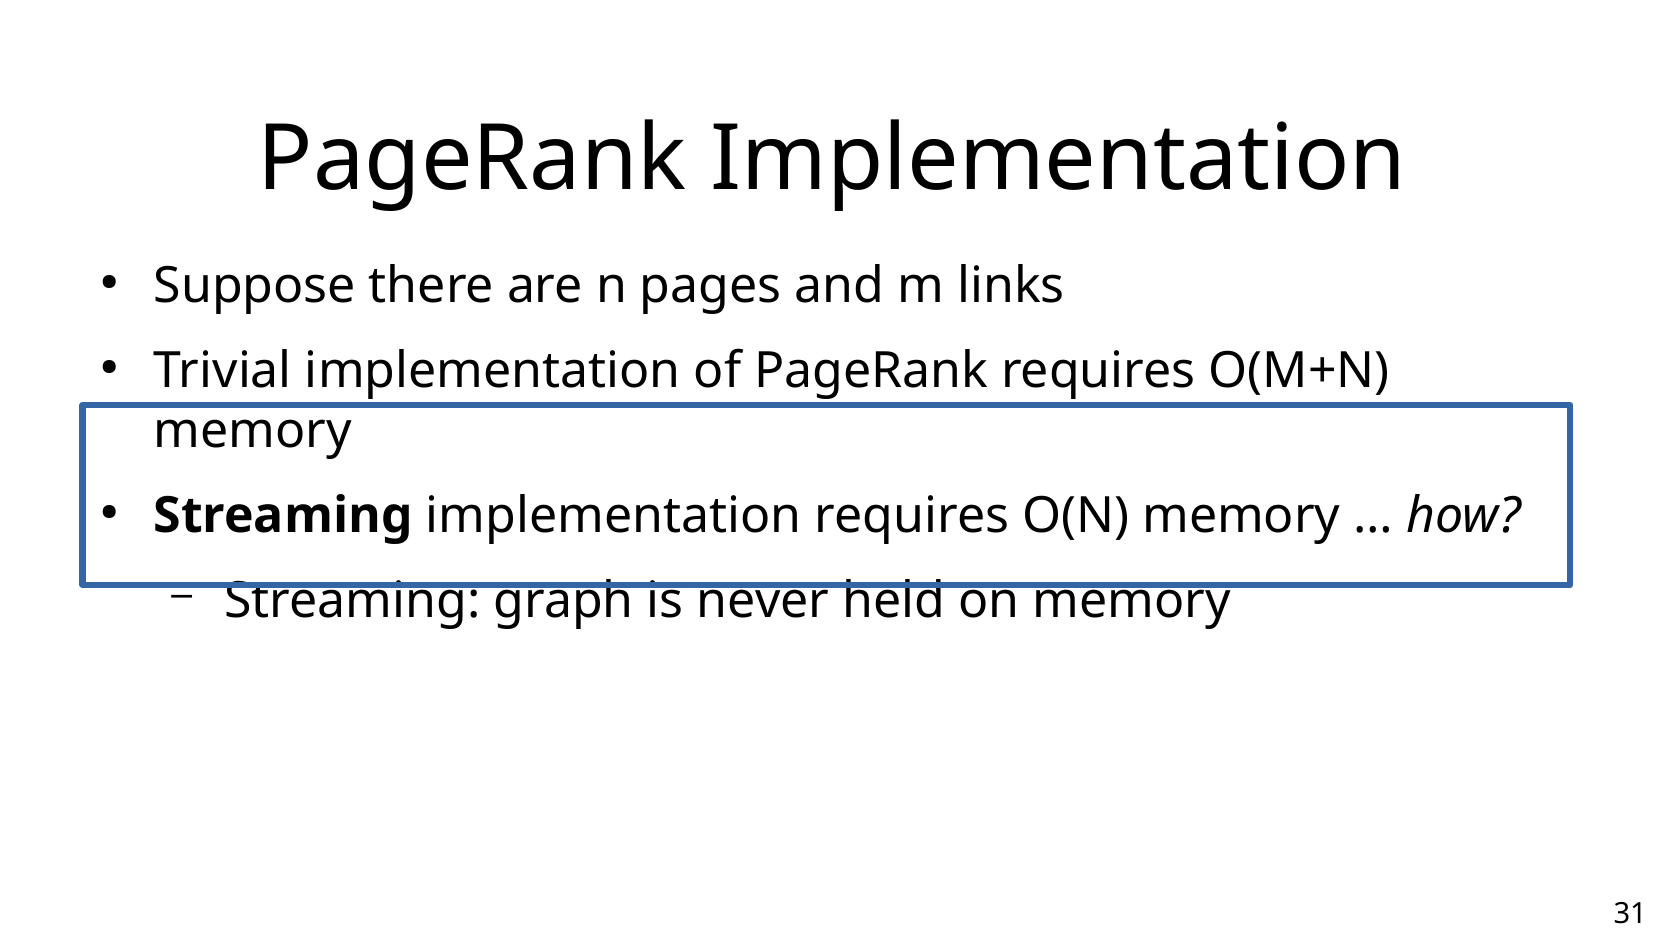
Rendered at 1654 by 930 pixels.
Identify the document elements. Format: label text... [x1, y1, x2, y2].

list Suppose there are n pages and m links Trivial implementation of PageRank requires O(M+N) memory Streaming implementation requires O(N) memory … how? Streaming: graph is never held on memory [82, 252, 1571, 402]
title PageRank Implementation [82, 49, 1571, 252]
list Suppose there are n pages and m links Trivial implementation of PageRank requires O(M+N) memory Streaming implementation requires O(N) memory … how? Streaming: graph is never held on memory [86, 408, 1567, 582]
list Suppose there are n pages and m links Trivial implementation of PageRank requires O(M+N) memory Streaming implementation requires O(N) memory … how? Streaming: graph is never held on memory [82, 588, 1571, 793]
